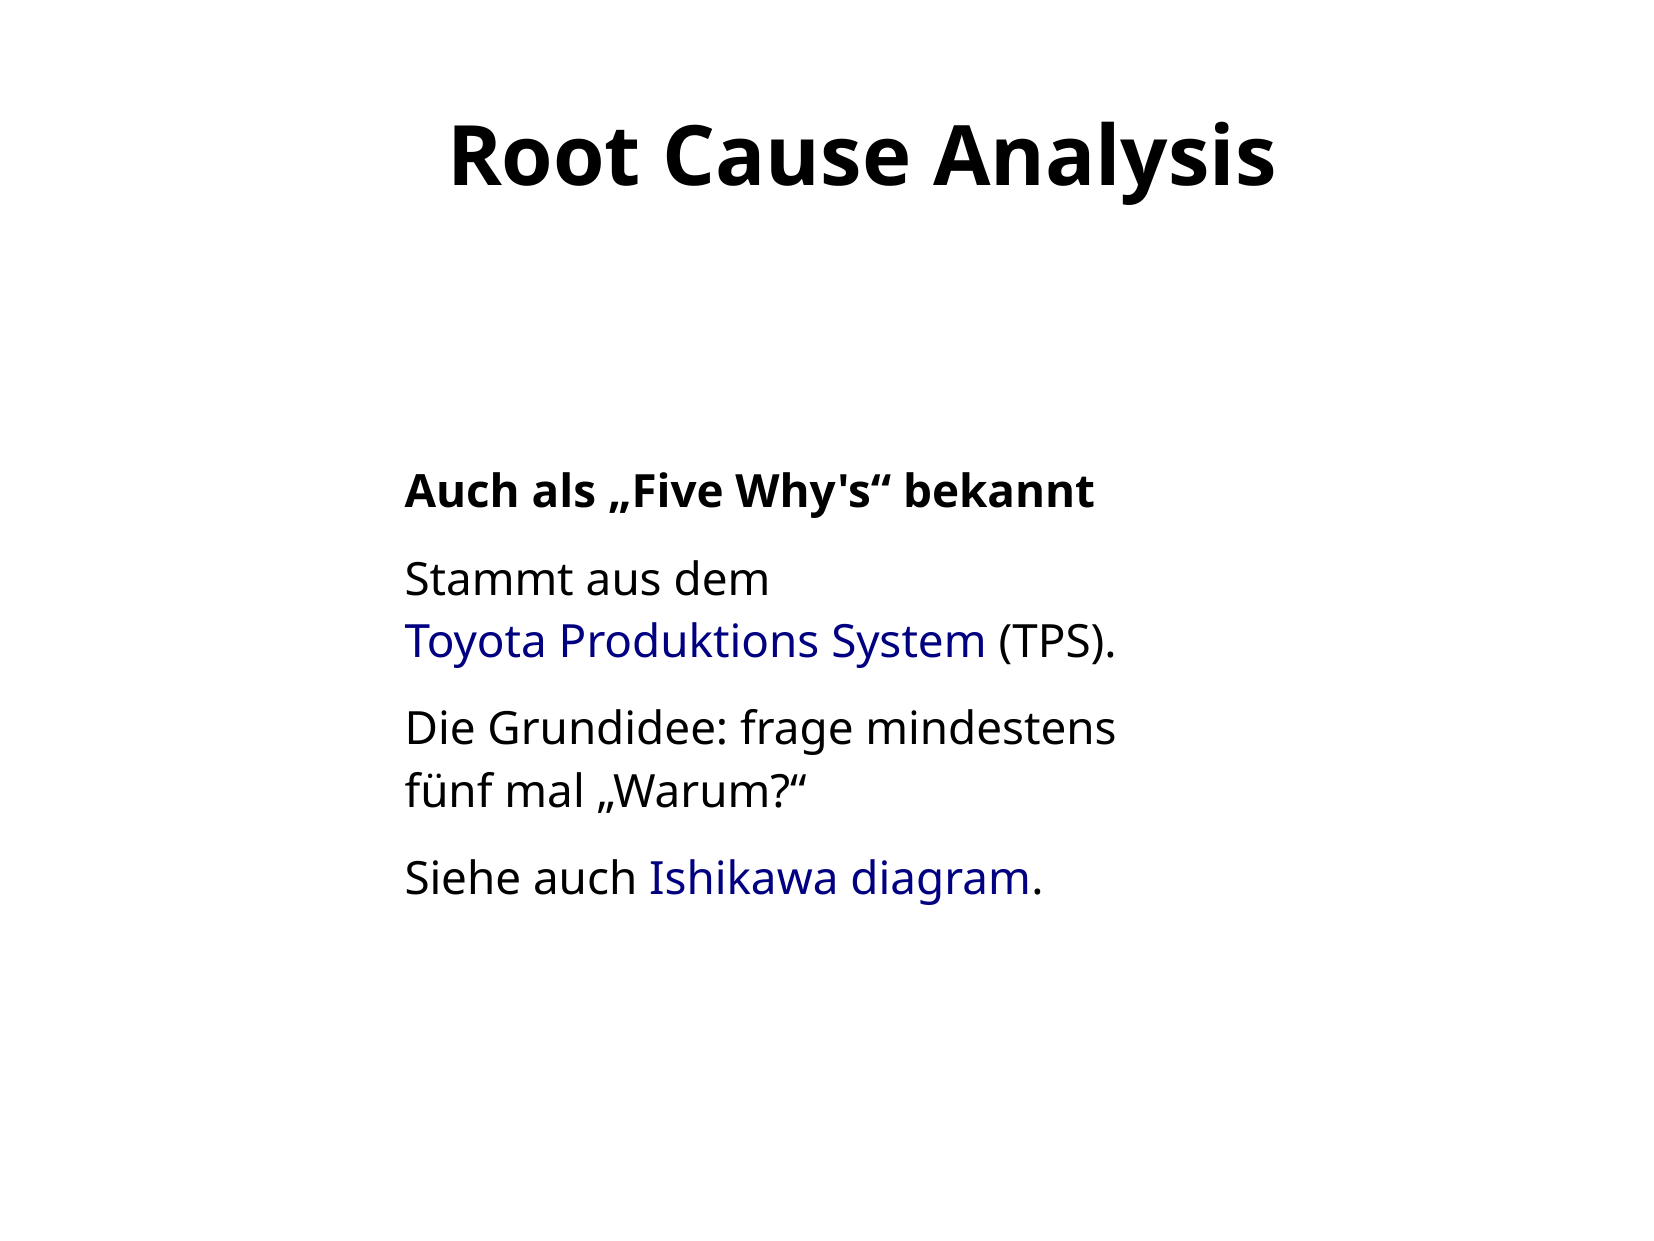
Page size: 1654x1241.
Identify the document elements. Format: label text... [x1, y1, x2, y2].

title Root Cause Analysis [82, 49, 1571, 257]
text_box Auch als „Five Why's“ bekannt Stammt aus dem Toyota Produktions System (TPS). Die Grundidee: frage mindestens fünf mal „Warum?“ Siehe auch Ishikawa diagram. [389, 451, 1329, 886]
